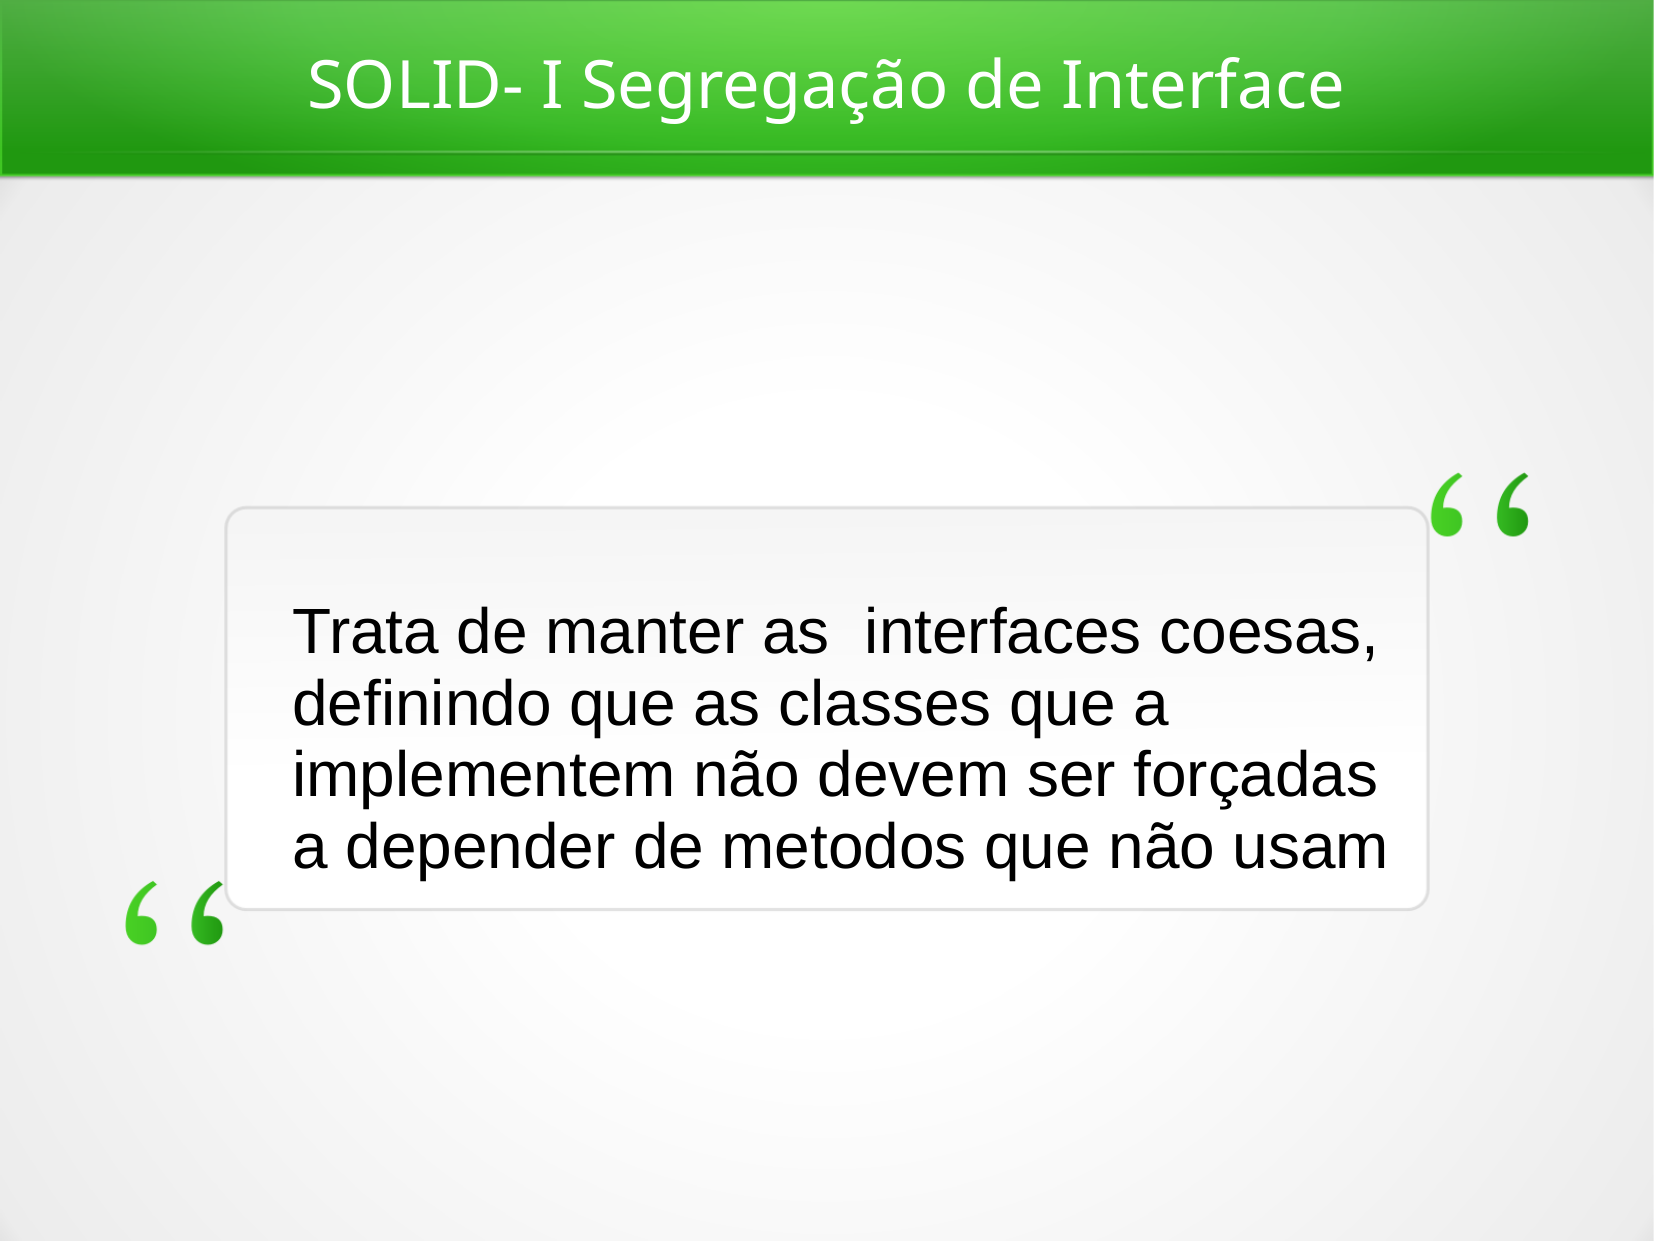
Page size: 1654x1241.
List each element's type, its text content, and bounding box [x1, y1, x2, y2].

picture [0, 0, 1654, 1241]
list Trata de manter as interfaces coesas, definindo que as classes que a implementem não devem ser forçadas a depender de metodos que não usam [224, 496, 1406, 910]
title SOLID- I Segregação de Interface [82, 11, 1571, 154]
